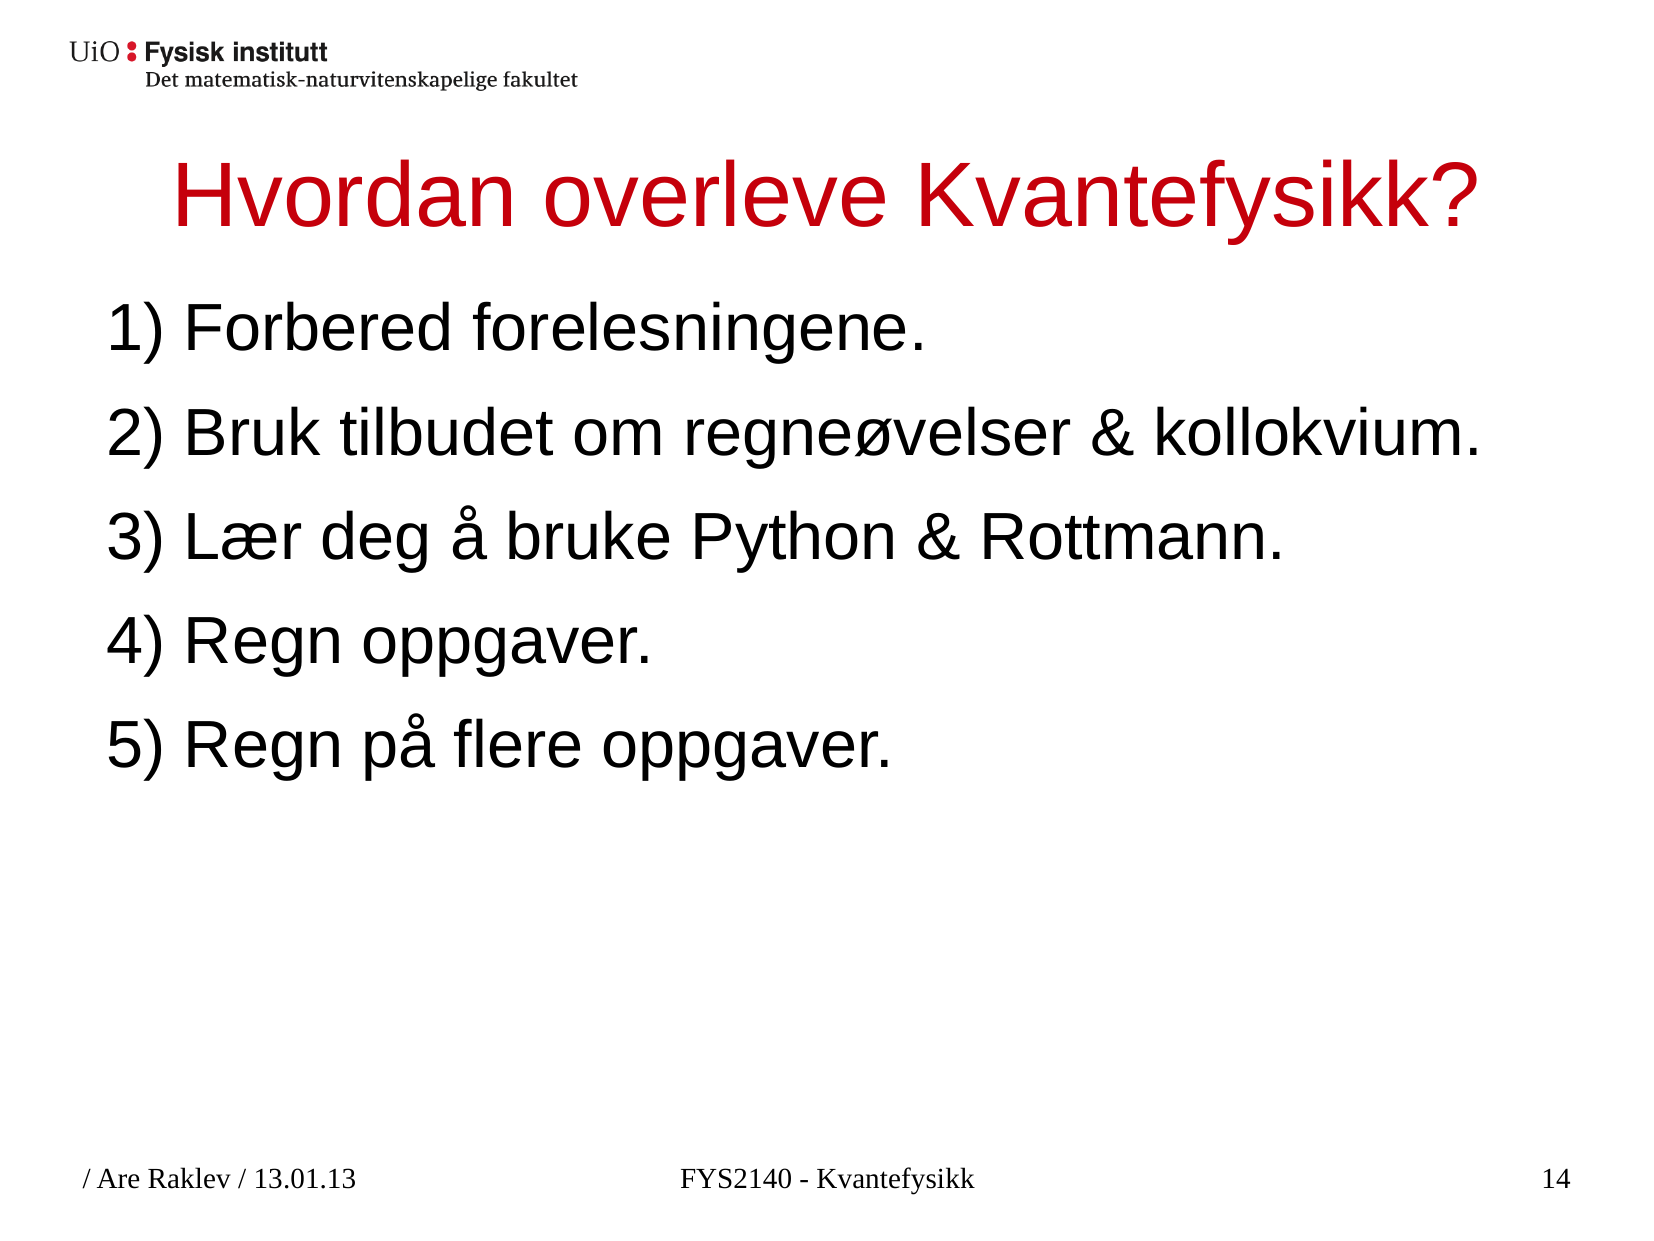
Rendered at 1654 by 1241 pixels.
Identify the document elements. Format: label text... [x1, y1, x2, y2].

picture [68, 37, 581, 93]
list Forbered forelesningene. Bruk tilbudet om regneøvelser & kollokvium. Lær deg å bruke Python & Rottmann. Regn oppgaver. Regn på flere oppgaver. [106, 290, 1595, 1094]
title Hvordan overleve Kvantefysikk? [82, 90, 1571, 298]
